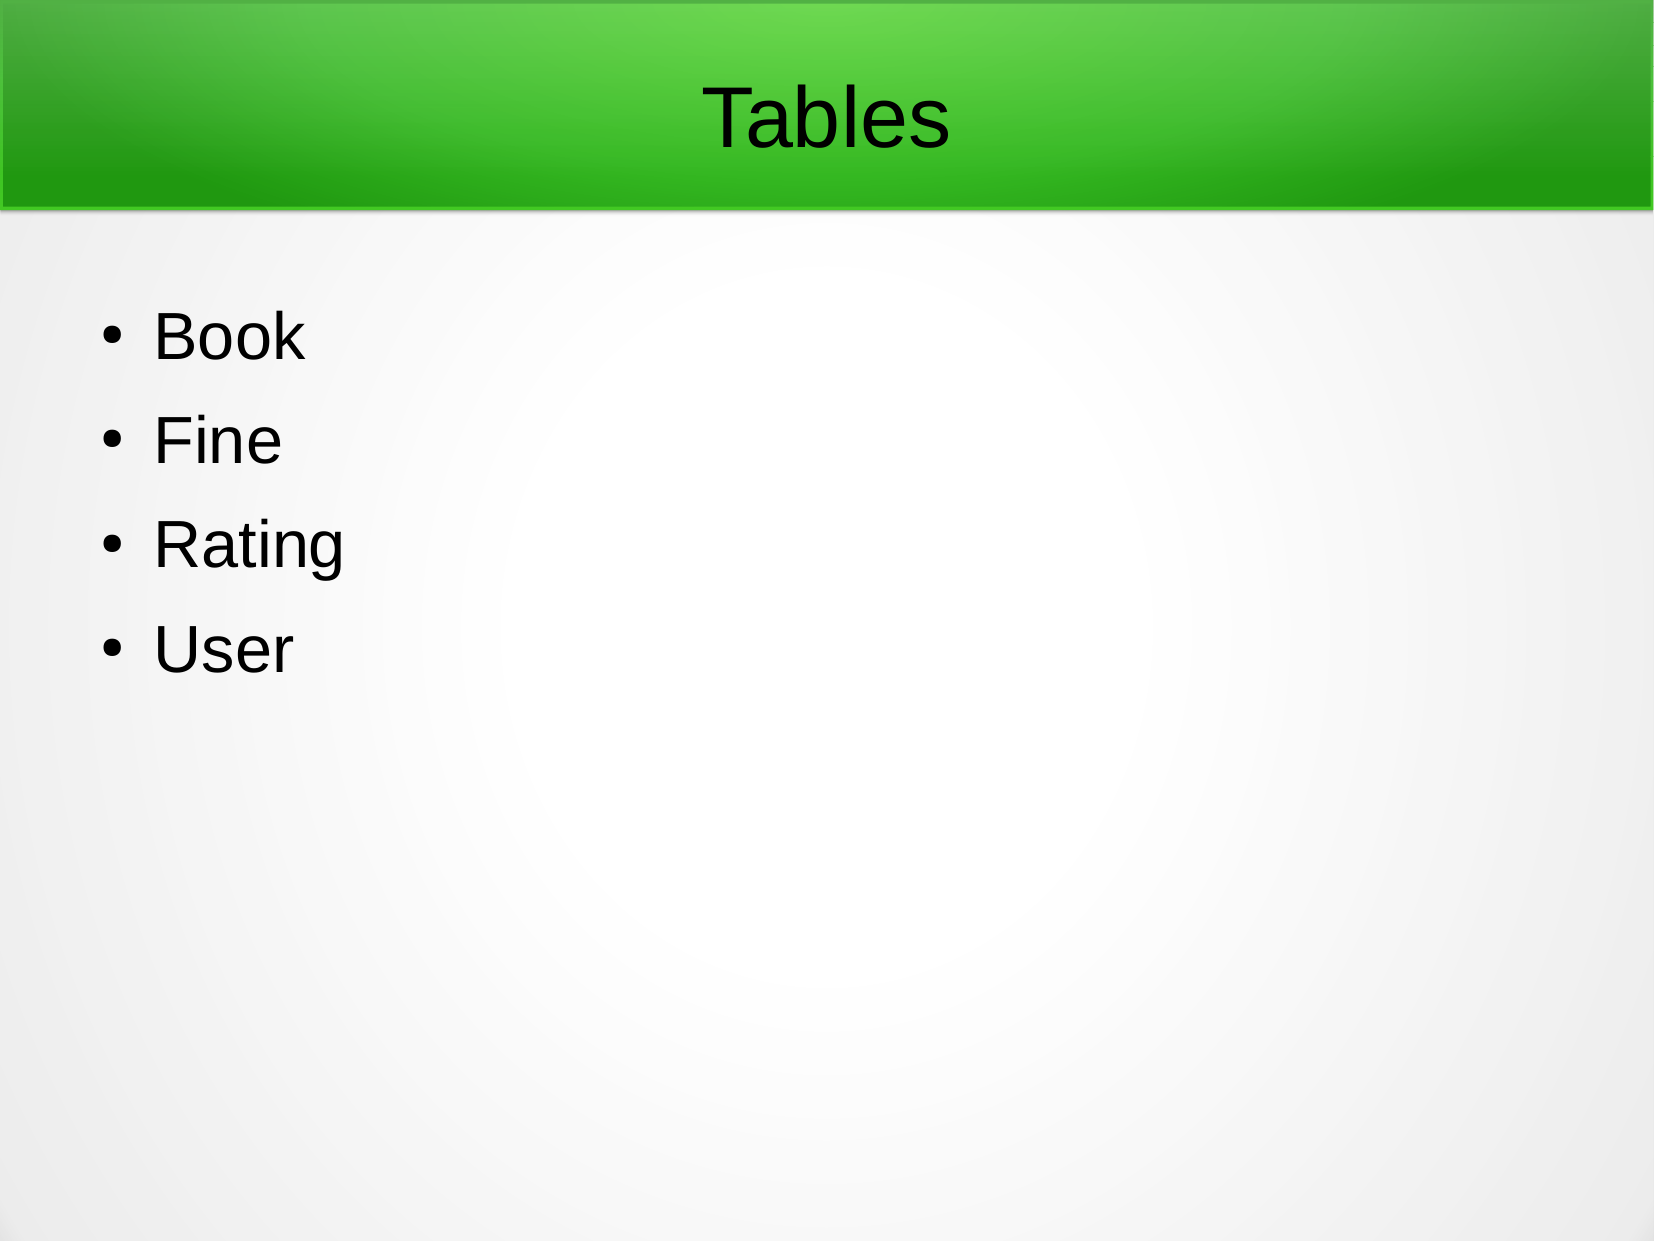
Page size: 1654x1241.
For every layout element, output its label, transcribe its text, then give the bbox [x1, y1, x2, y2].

list Book Fine Rating User [82, 299, 1571, 1019]
title Tables [82, 47, 1571, 189]
